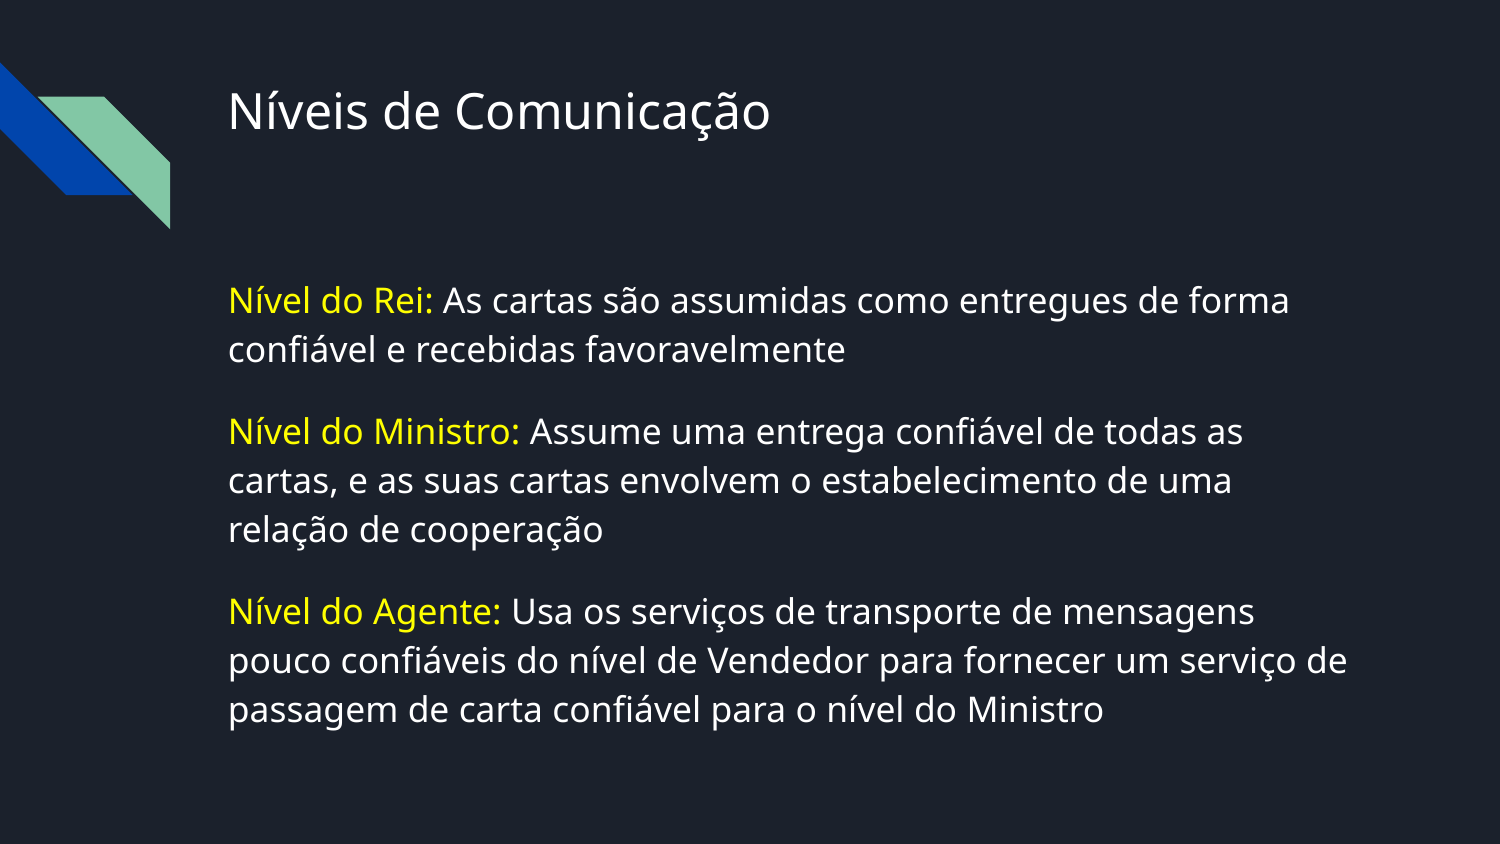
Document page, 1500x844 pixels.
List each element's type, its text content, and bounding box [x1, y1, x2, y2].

list Nível do Rei: As cartas são assumidas como entregues de forma confiável e recebidas favoravelmente Nível do Ministro: Assume uma entrega confiável de todas as cartas, e as suas cartas envolvem o estabelecimento de uma relação de cooperação Nível do Agente: Usa os serviços de transporte de mensagens pouco confiáveis ​​do nível de Vendedor para fornecer um serviço de passagem de carta confiável para o nível do Ministro [212, 257, 1368, 735]
title Níveis de Comunicação [212, 64, 1368, 215]
